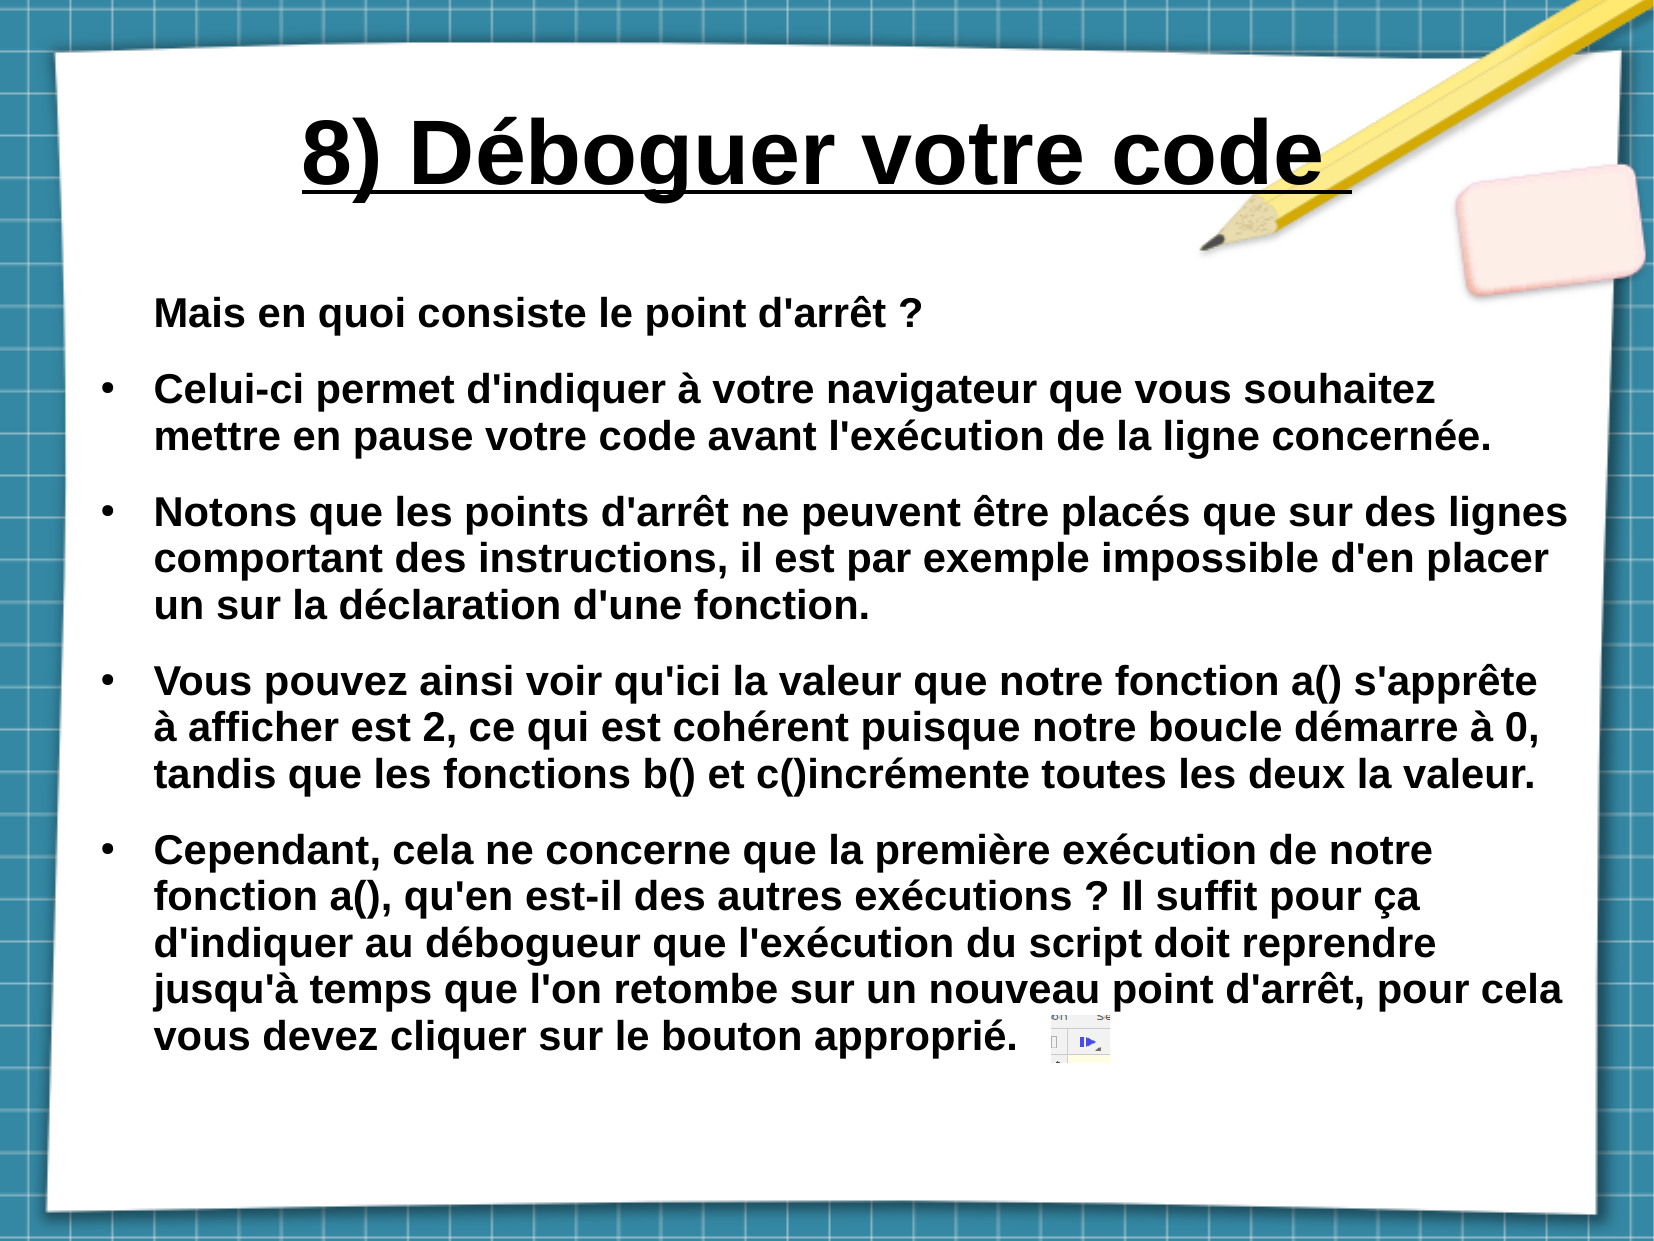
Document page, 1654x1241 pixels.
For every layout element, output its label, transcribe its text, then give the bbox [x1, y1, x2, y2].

picture [0, 0, 1654, 1241]
list Mais en quoi consiste le point d'arrêt ? Celui-ci permet d'indiquer à votre navigateur que vous souhaitez mettre en pause votre code avant l'exécution de la ligne concernée. Notons que les points d'arrêt ne peuvent être placés que sur des lignes comportant des instructions, il est par exemple impossible d'en placer un sur la déclaration d'une fonction. Vous pouvez ainsi voir qu'ici la valeur que notre fonction a() s'apprête à afficher est 2, ce qui est cohérent puisque notre boucle démarre à 0, tandis que les fonctions b() et c()incrémente toutes les deux la valeur. Cependant, cela ne concerne que la première exécution de notre fonction a(), qu'en est-il des autres exécutions ? Il suffit pour ça d'indiquer au débogueur que l'exécution du script doit reprendre jusqu'à temps que l'on retombe sur un nouveau point d'arrêt, pour cela vous devez cliquer sur le bouton approprié. [82, 290, 1571, 1170]
title 8) Déboguer votre code [82, 49, 1571, 257]
